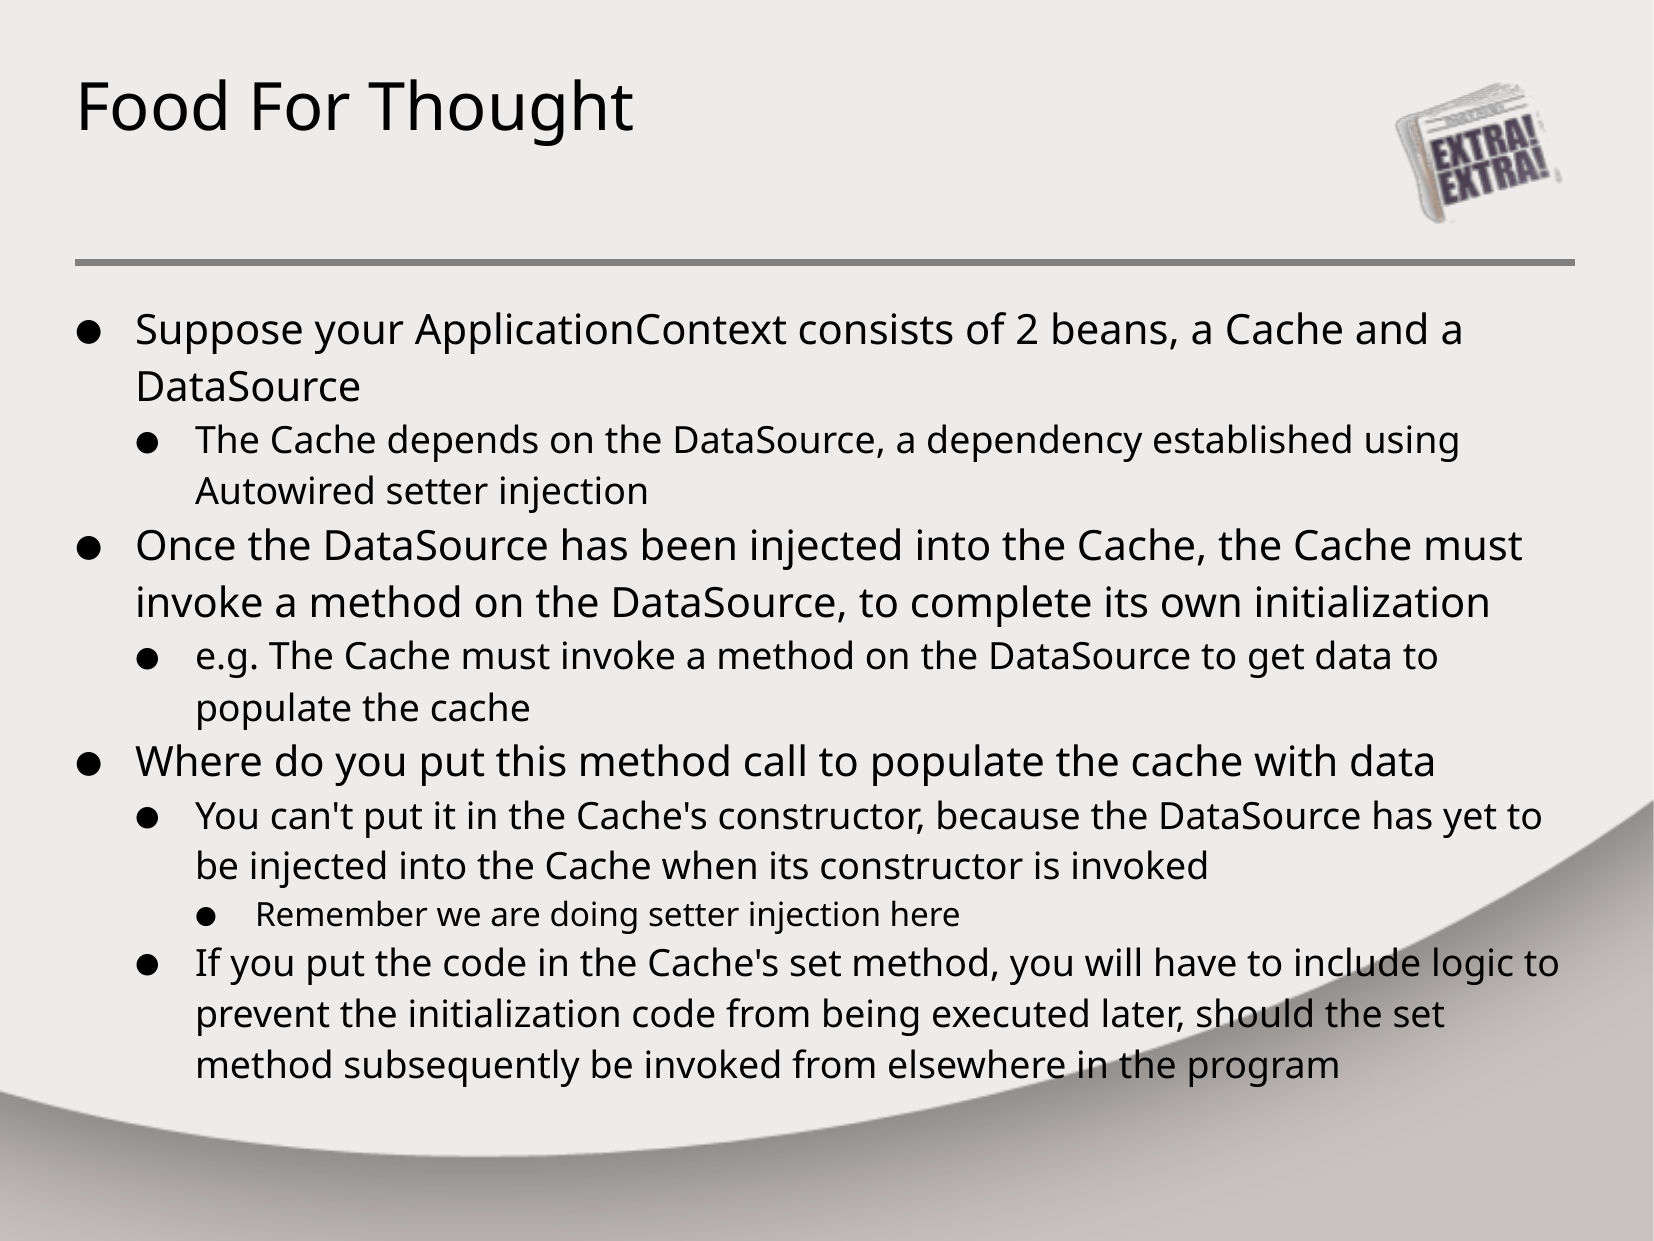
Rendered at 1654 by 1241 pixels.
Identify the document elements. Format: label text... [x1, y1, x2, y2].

picture [0, 0, 1654, 1241]
title Food For Thought [75, 75, 1387, 226]
list Suppose your ApplicationContext consists of 2 beans, a Cache and a DataSource The Cache depends on the DataSource, a dependency established using Autowired setter injection Once the DataSource has been injected into the Cache, the Cache must invoke a method on the DataSource, to complete its own initialization e.g. The Cache must invoke a method on the DataSource to get data to populate the cache Where do you put this method call to populate the cache with data You can't put it in the Cache's constructor, because the DataSource has yet to be injected into the Cache when its constructor is invoked Remember we are doing setter injection here If you put the code in the Cache's set method, you will have to include logic to prevent the initialization code from being executed later, should the set method subsequently be invoked from elsewhere in the program [75, 300, 1576, 1163]
